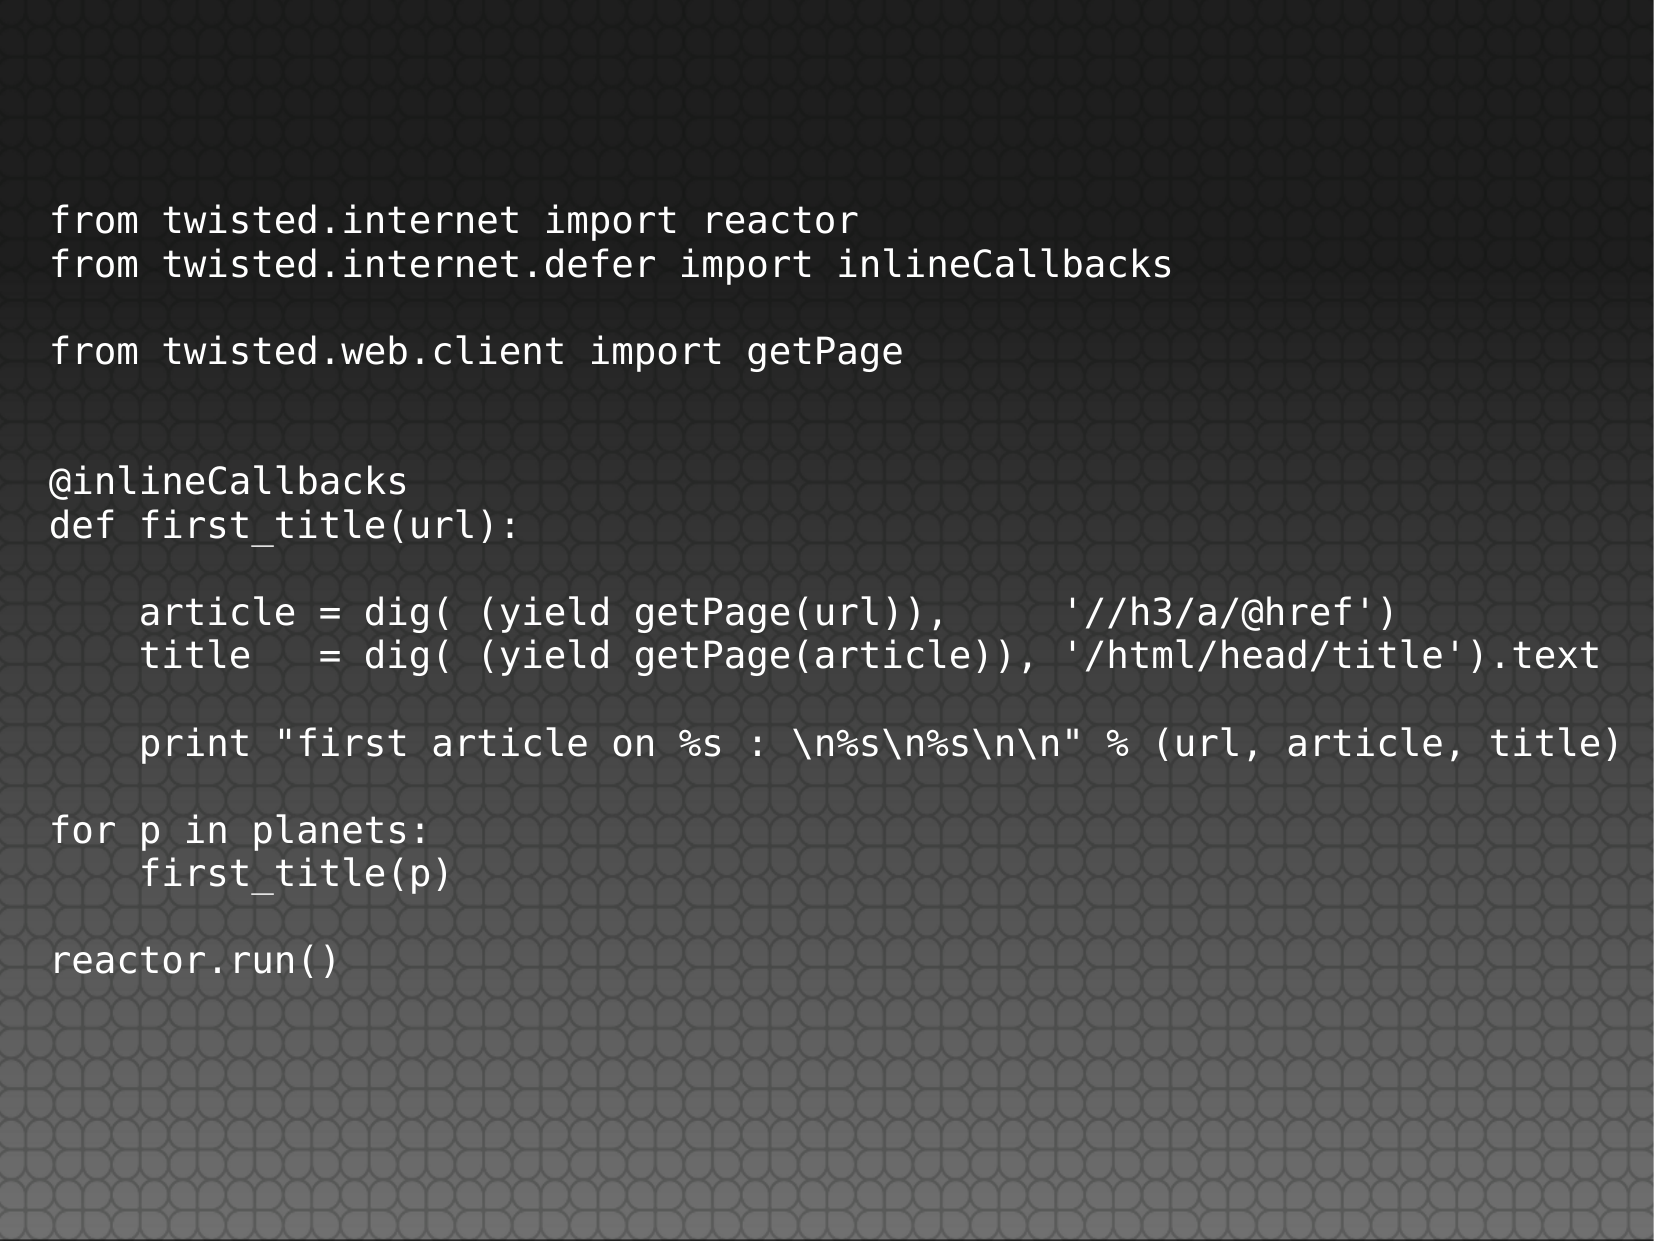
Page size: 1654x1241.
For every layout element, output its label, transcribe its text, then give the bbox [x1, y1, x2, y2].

title from twisted.internet import reactor from twisted.internet.defer import inlineCallbacks from twisted.web.client import getPage @inlineCallbacks def first_title(url): article = dig( (yield getPage(url)), '//h3/a/@href') title = dig( (yield getPage(article)), '/html/head/title').text print "first article on %s : \n%s\n%s\n\n" % (url, article, title) for p in planets: first_title(p) reactor.run() [48, 198, 1654, 1201]
picture [0, 0, 1654, 1241]
